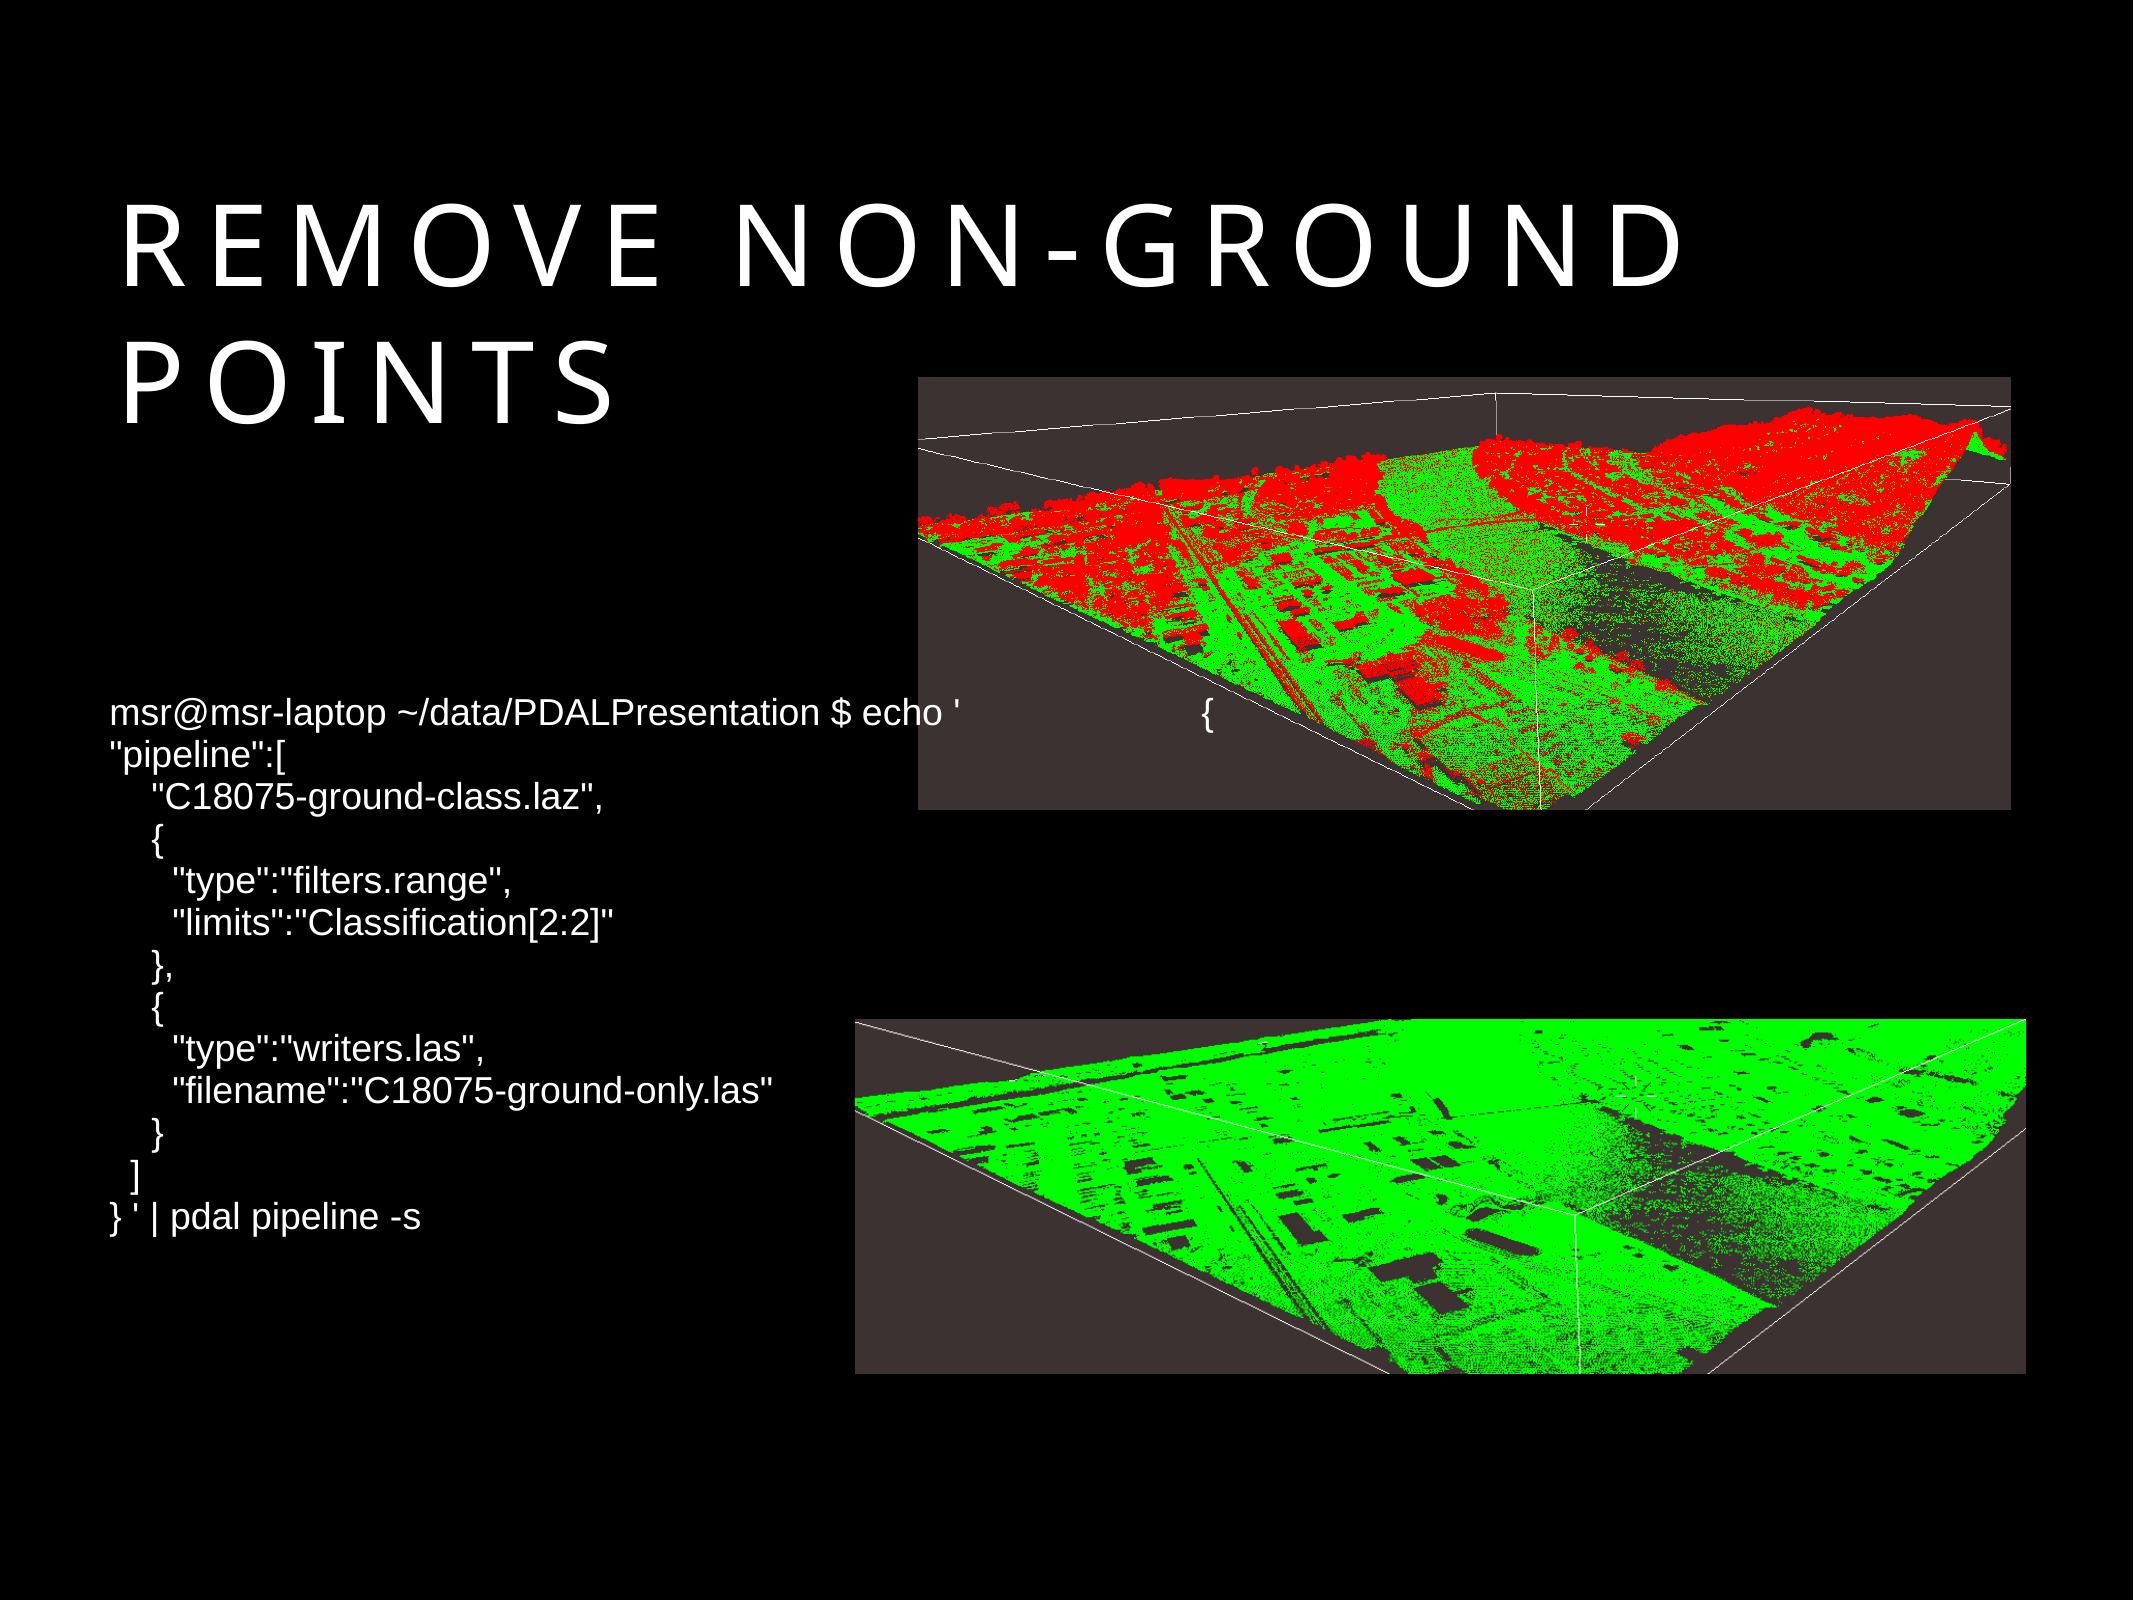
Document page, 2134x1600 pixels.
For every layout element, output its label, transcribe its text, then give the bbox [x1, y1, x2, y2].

title Remove non-ground points [108, 164, 2025, 405]
picture [855, 1019, 2026, 1374]
text_box msr@msr-laptop ~/data/PDALPresentation $ echo ' { "pipeline":[ "C18075-ground-class.laz", { "type":"filters.range", "limits":"Classification[2:2]" }, { "type":"writers.las", "filename":"C18075-ground-only.las" } ] } ' | pdal pipeline -s [94, 684, 1231, 1246]
picture [918, 377, 2011, 811]
